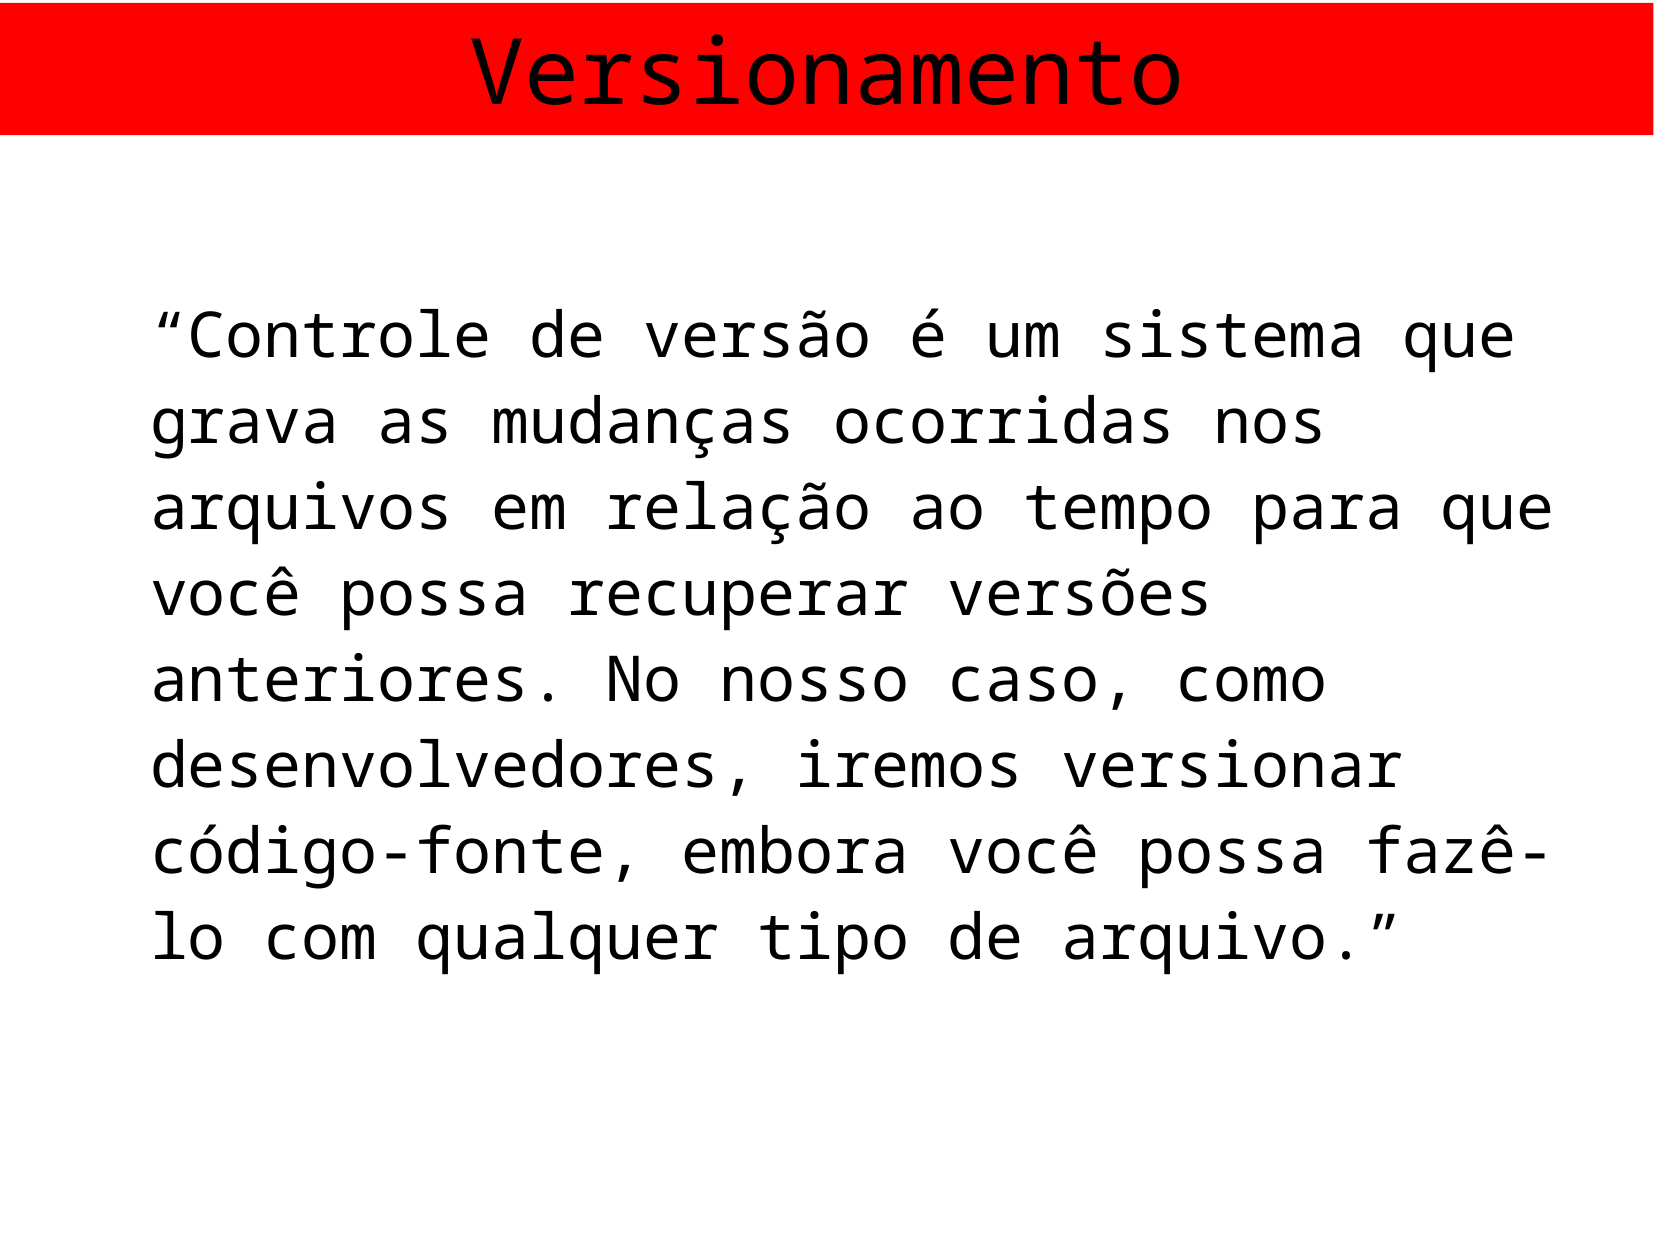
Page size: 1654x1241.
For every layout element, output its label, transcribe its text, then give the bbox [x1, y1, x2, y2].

title Versionamento [0, 2, 1654, 136]
list “Controle de versão é um sistema que grava as mudanças ocorridas nos arquivos em relação ao tempo para que você possa recuperar versões anteriores. No nosso caso, como desenvolvedores, iremos versionar código-fonte, embora você possa fazê-lo com qualquer tipo de arquivo.” [82, 290, 1571, 1010]
